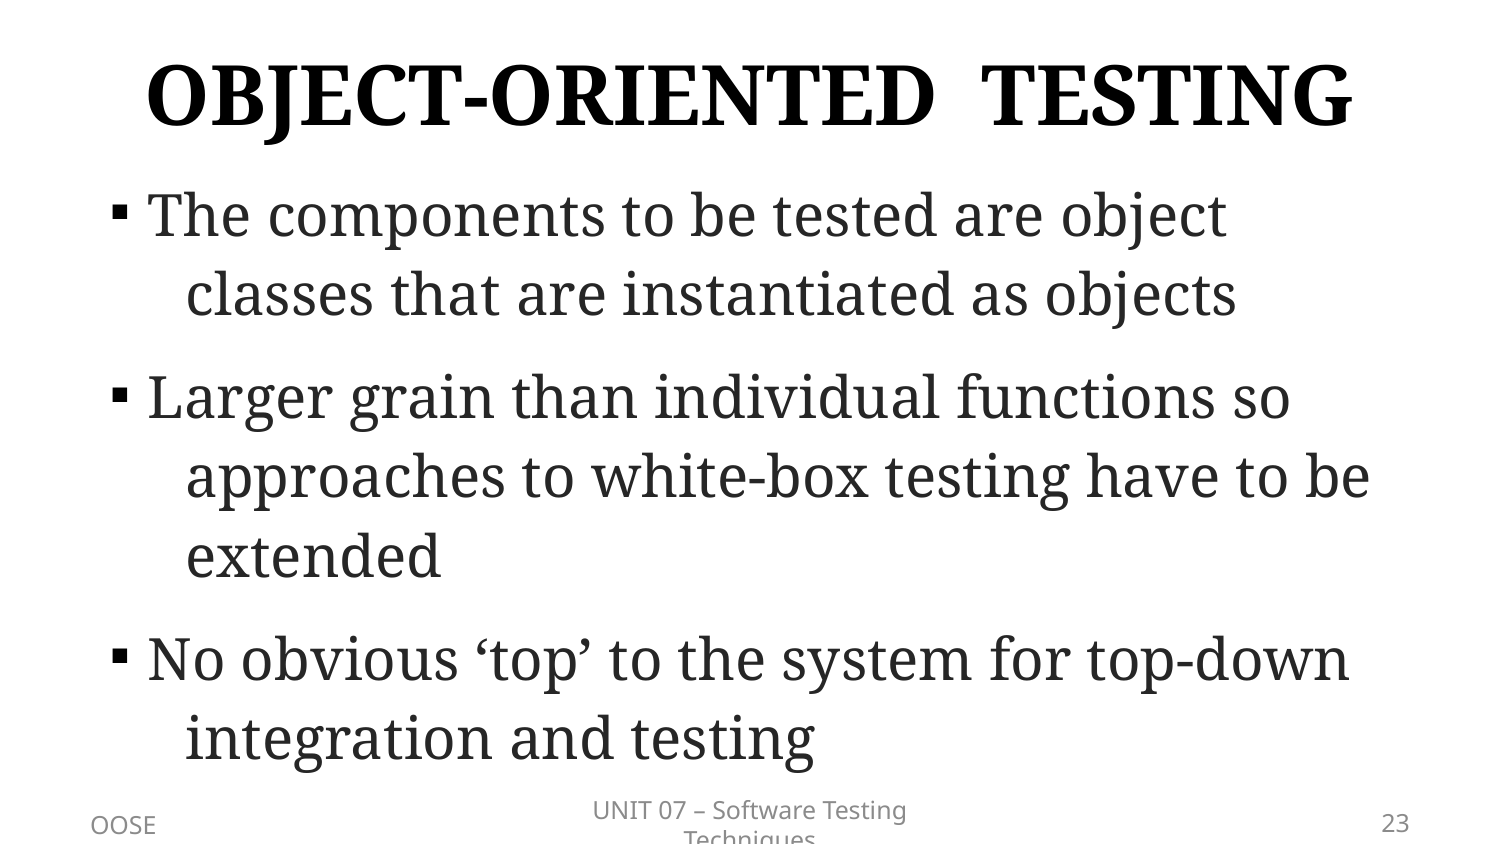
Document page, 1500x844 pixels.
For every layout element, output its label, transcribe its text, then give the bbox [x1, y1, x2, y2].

subtitle The components to be tested are object classes that are instantiated as objects Larger grain than individual functions so approaches to white-box testing have to be extended No obvious ‘top’ to the system for top-down integration and testing [75, 196, 1425, 754]
title OBJECT-ORIENTED TESTING [75, 23, 1425, 164]
